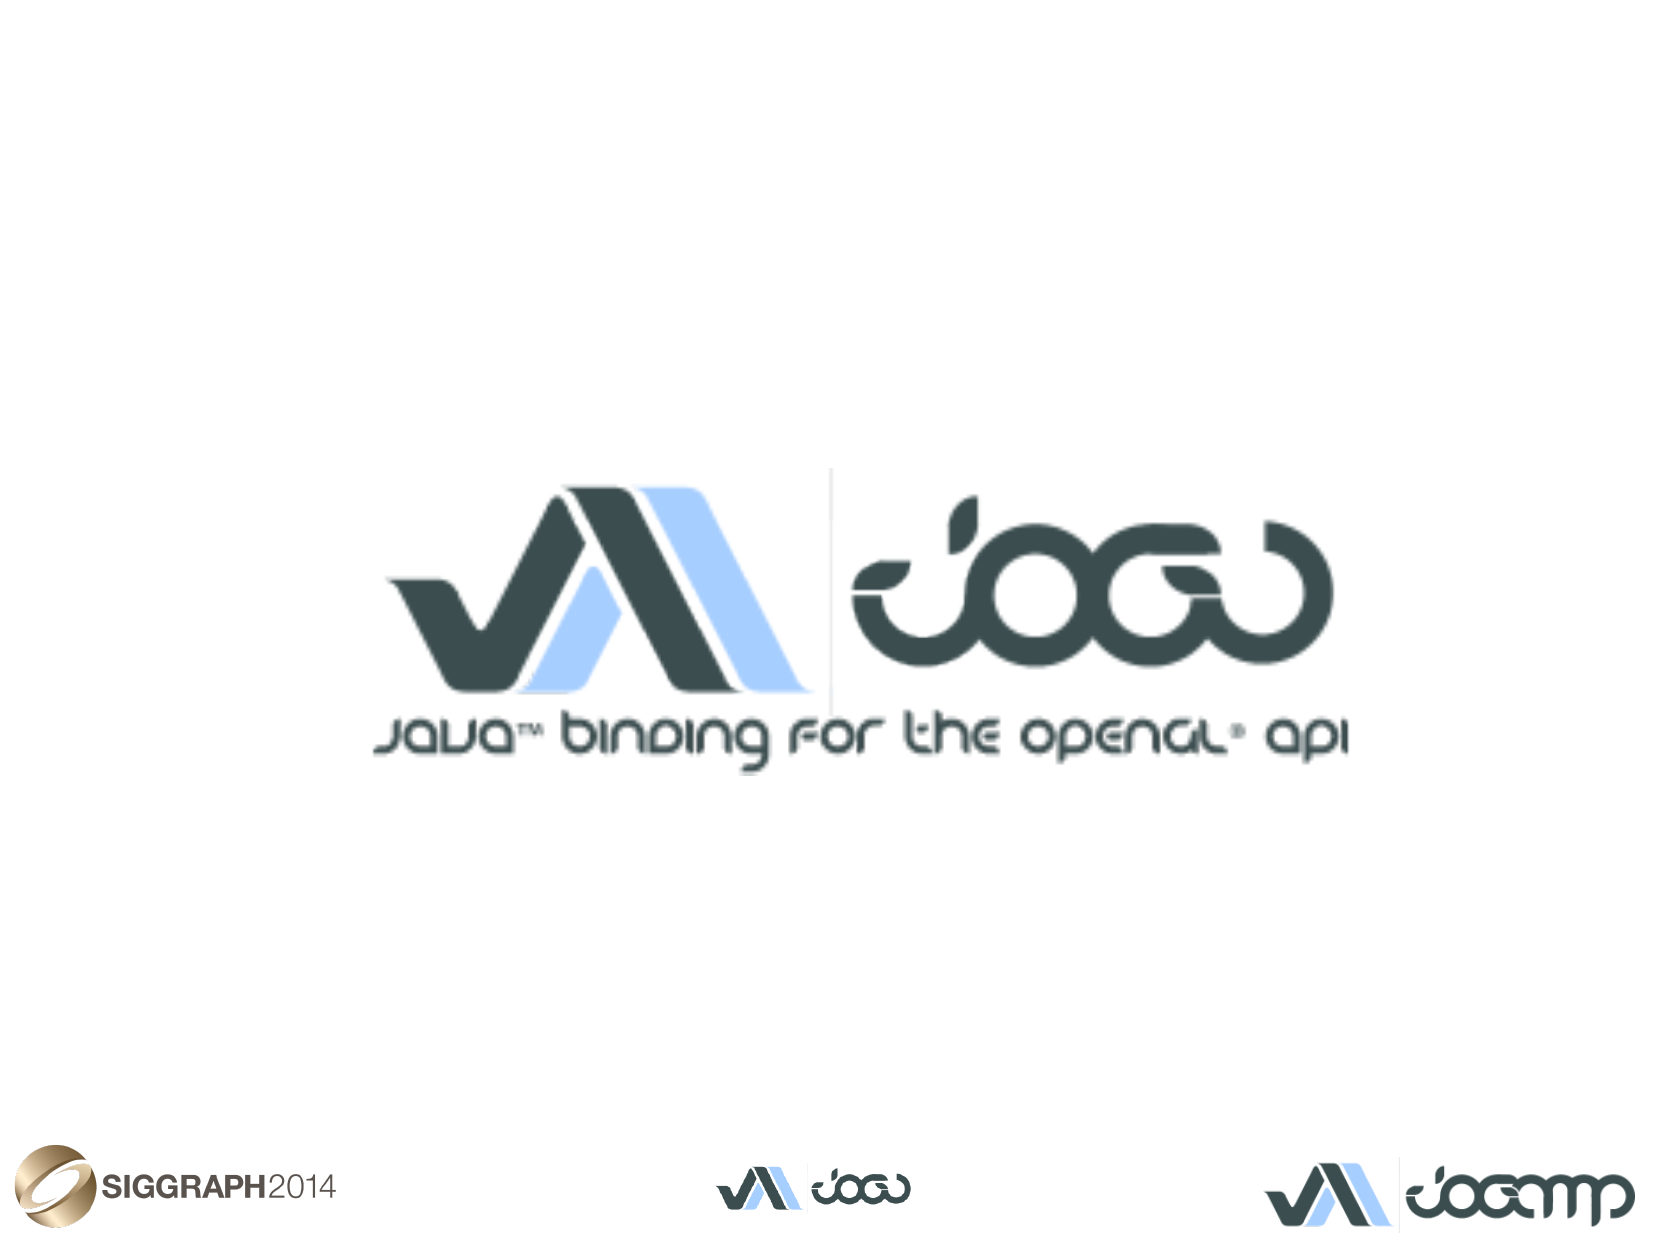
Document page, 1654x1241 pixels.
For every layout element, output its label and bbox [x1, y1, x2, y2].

picture [1262, 1157, 1635, 1233]
picture [714, 1163, 916, 1214]
picture [7, 1133, 343, 1239]
picture [348, 468, 1360, 776]
